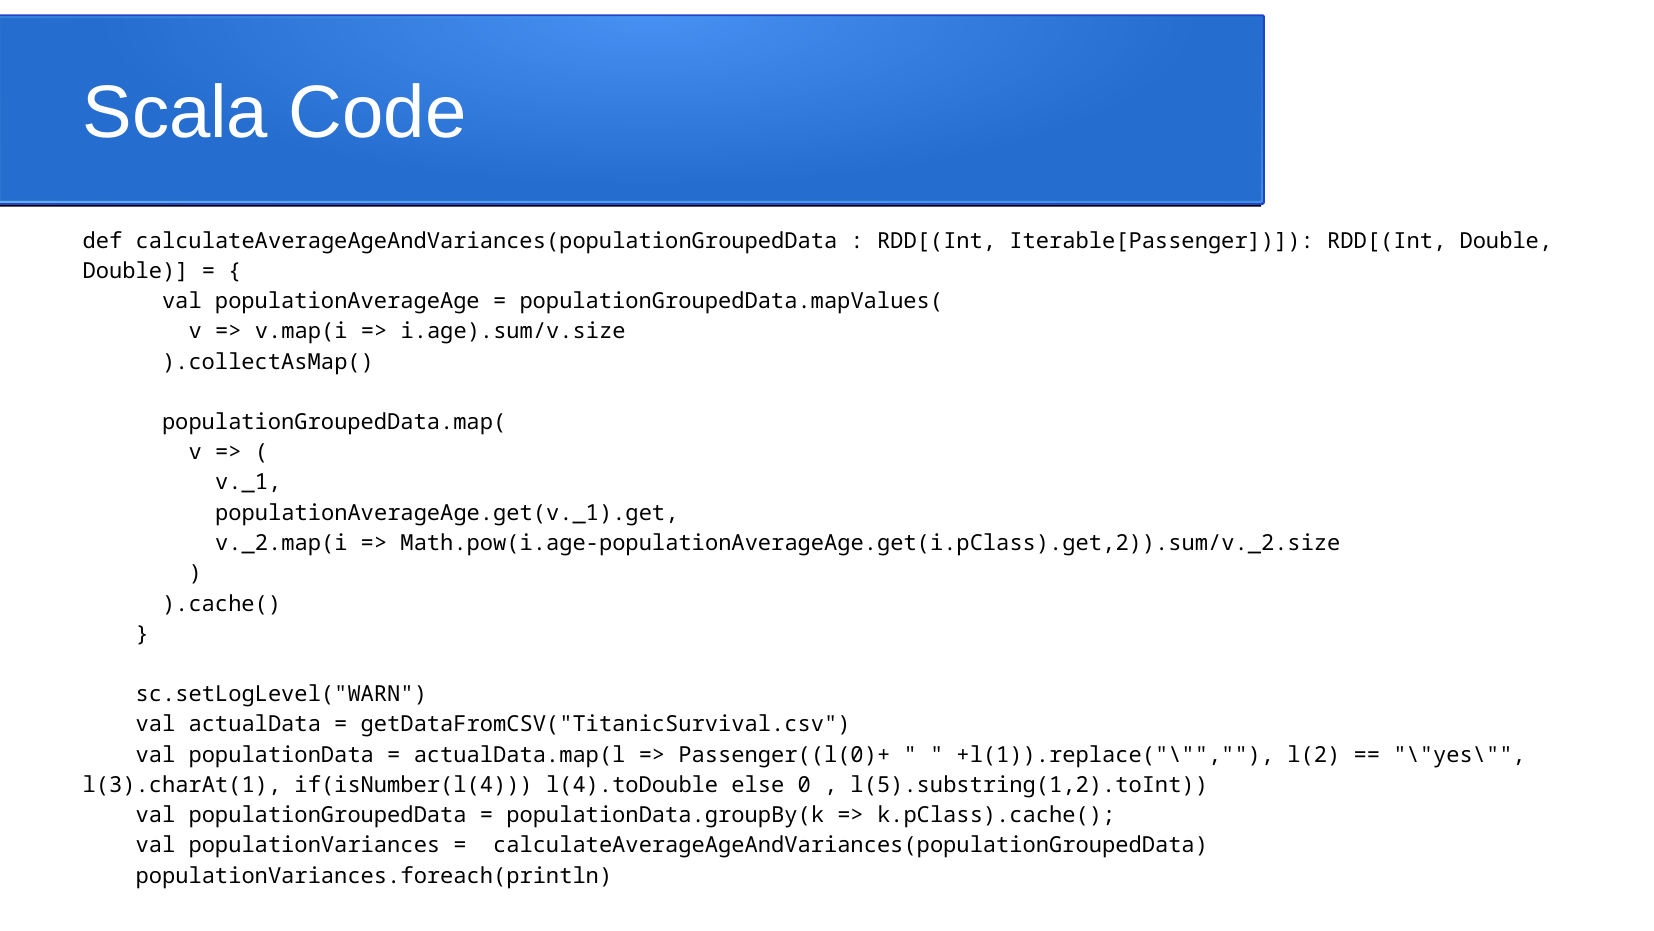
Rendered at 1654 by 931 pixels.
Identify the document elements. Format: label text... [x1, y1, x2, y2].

list def calculateAverageAgeAndVariances(populationGroupedData : RDD[(Int, Iterable[Passenger])]): RDD[(Int, Double, Double)] = { val populationAverageAge = populationGroupedData.mapValues( v => v.map(i => i.age).sum/v.size ).collectAsMap() populationGroupedData.map( v => ( v._1, populationAverageAge.get(v._1).get, v._2.map(i => Math.pow(i.age-populationAverageAge.get(i.pClass).get,2)).sum/v._2.size ) ).cache() } sc.setLogLevel("WARN") val actualData = getDataFromCSV("TitanicSurvival.csv") val populationData = actualData.map(l => Passenger((l(0)+ " " +l(1)).replace("\"",""), l(2) == "\"yes\"", l(3).charAt(1), if(isNumber(l(4))) l(4).toDouble else 0 , l(5).substring(1,2).toInt)) val populationGroupedData = populationData.groupBy(k => k.pClass).cache(); val populationVariances = calculateAverageAgeAndVariances(populationGroupedData) populationVariances.foreach(println) [82, 224, 1571, 901]
title Scala Code [82, 35, 1235, 189]
